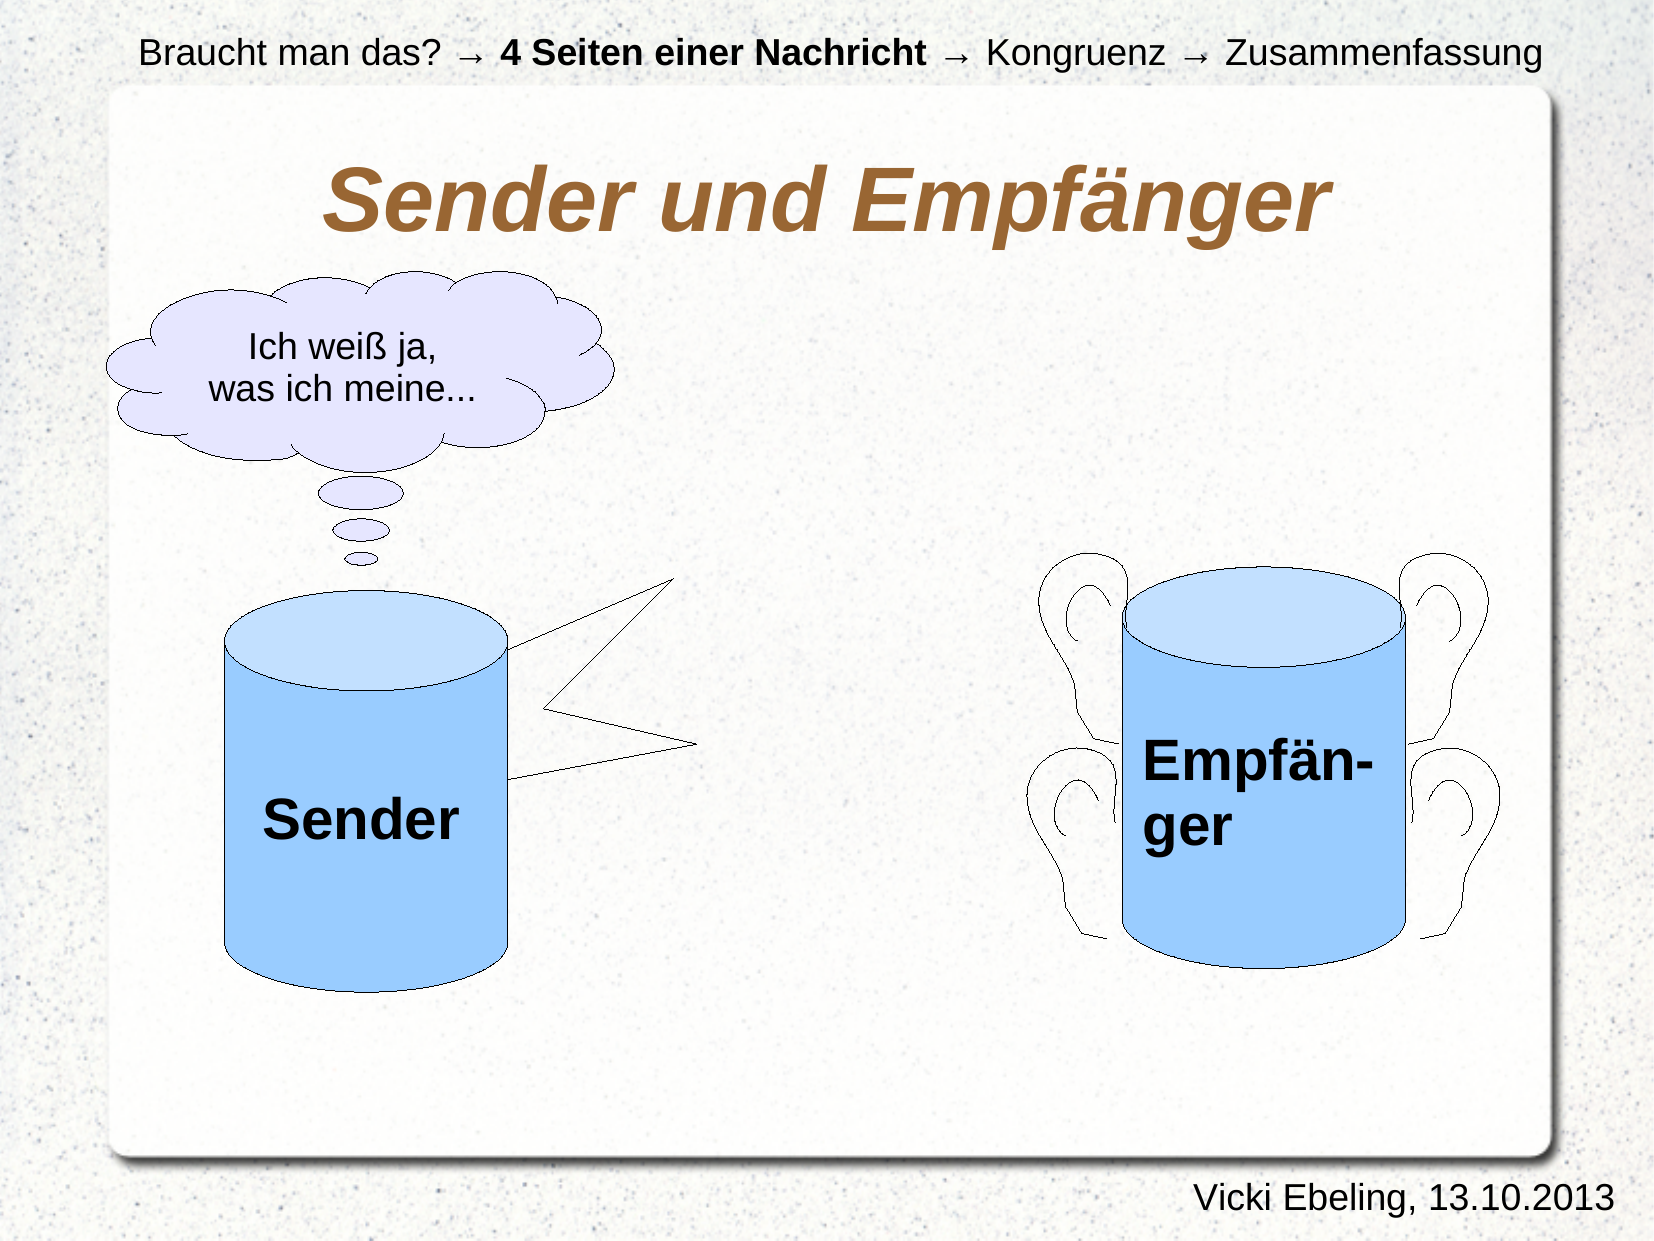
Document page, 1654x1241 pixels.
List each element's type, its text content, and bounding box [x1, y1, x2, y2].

text_box Empfän- ger [1127, 720, 1391, 866]
text_box Ich weiß ja, was ich meine... [318, 476, 404, 510]
picture [0, 0, 1654, 1241]
text_box [1122, 622, 1406, 969]
text_box Ich weiß ja, was ich meine... [332, 518, 390, 542]
title Sender und Empfänger [118, 96, 1536, 304]
text_box Ich weiß ja, was ich meine... [106, 271, 615, 473]
text_box Vicki Ebeling, 13.10.2013 [1178, 1169, 1630, 1227]
text_box [224, 645, 508, 993]
text_box Sender [248, 779, 476, 860]
text_box Braucht man das? → 4 Seiten einer Nachricht → Kongruenz → Zusammenfassung [123, 23, 1559, 81]
